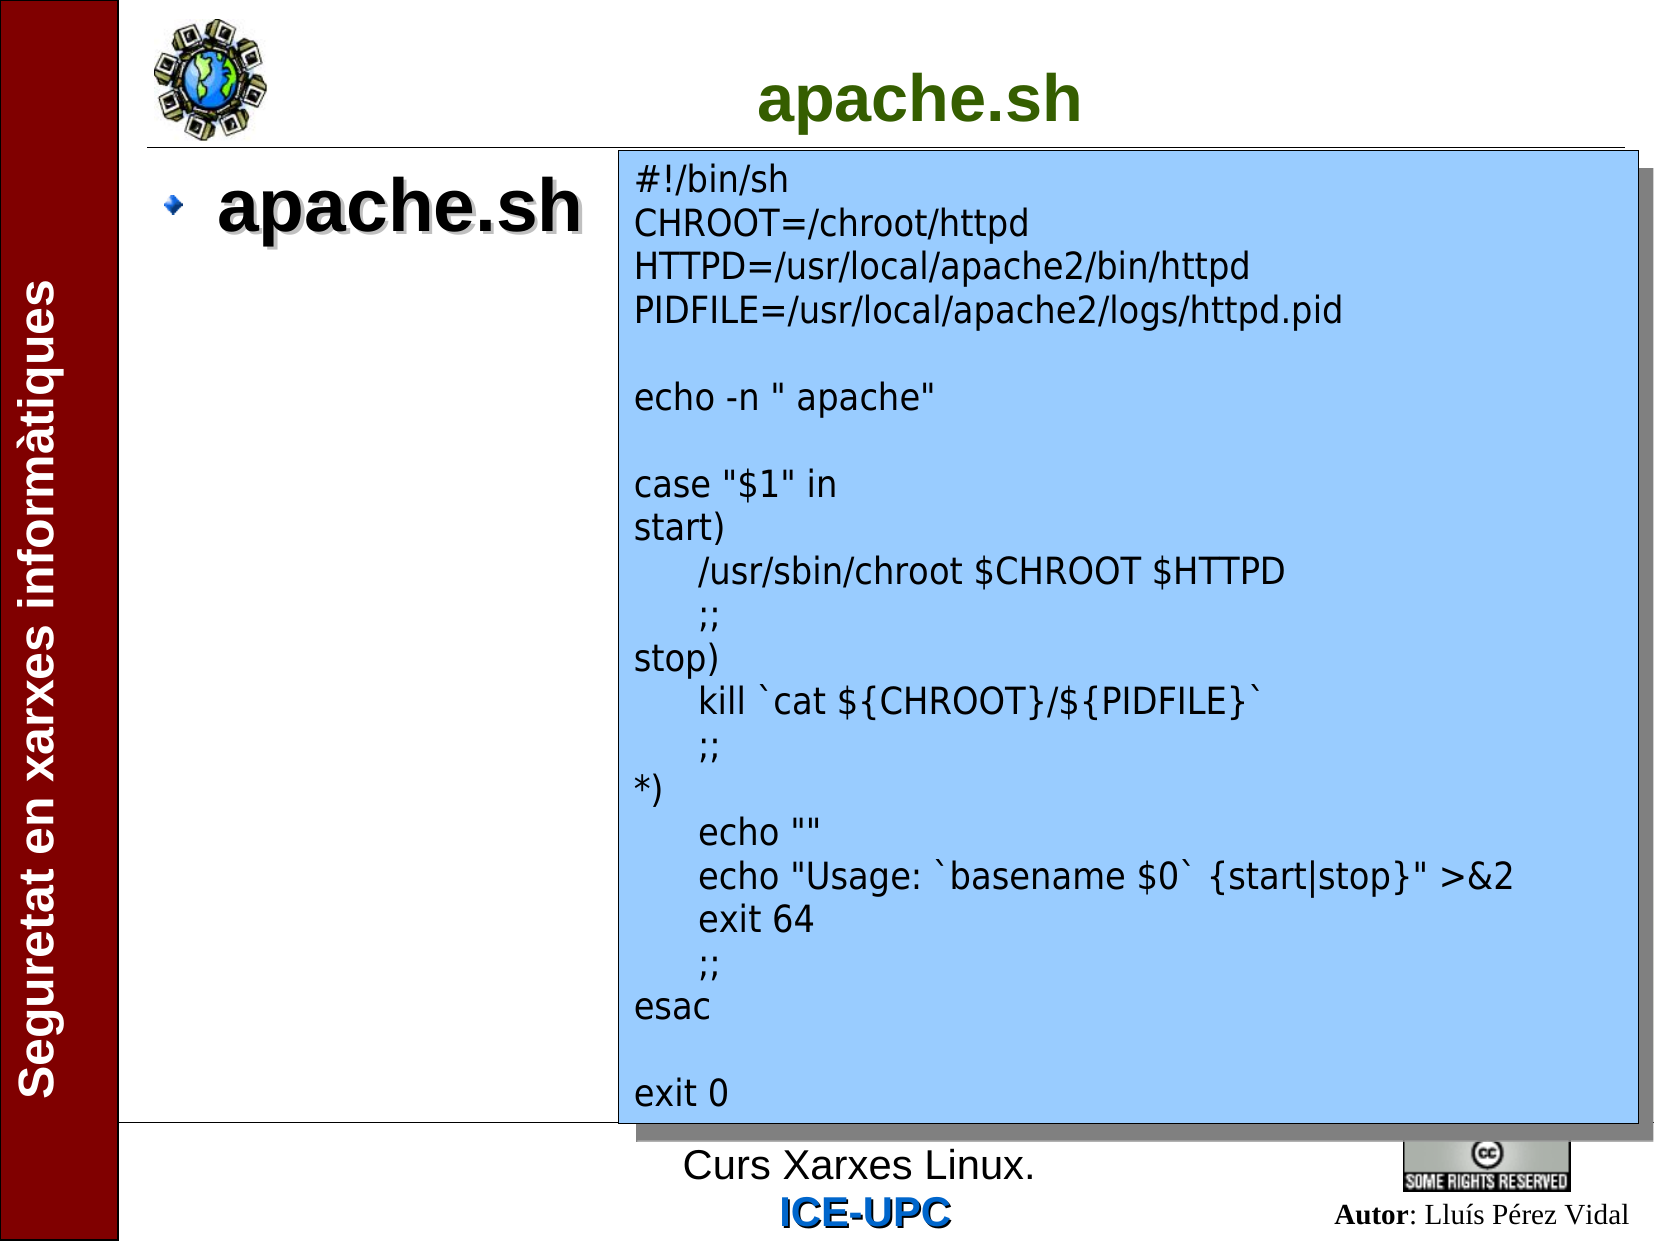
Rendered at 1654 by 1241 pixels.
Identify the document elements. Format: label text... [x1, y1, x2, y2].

list apache.sh [146, 163, 618, 845]
title apache.sh [129, 49, 1619, 148]
picture [1403, 1142, 1571, 1192]
text_box #!/bin/sh CHROOT=/chroot/httpd HTTPD=/usr/local/apache2/bin/httpd PIDFILE=/usr/local/apache2/logs/httpd.pid echo -n " apache" case "$1" in start) /usr/sbin/chroot $CHROOT $HTTPD ;; stop) kill `cat ${CHROOT}/${PIDFILE}` ;; *) echo "" echo "Usage: `basename $0` {start|stop}" >&2 exit 64 ;; esac exit 0 [618, 150, 1639, 1124]
picture [154, 19, 268, 49]
